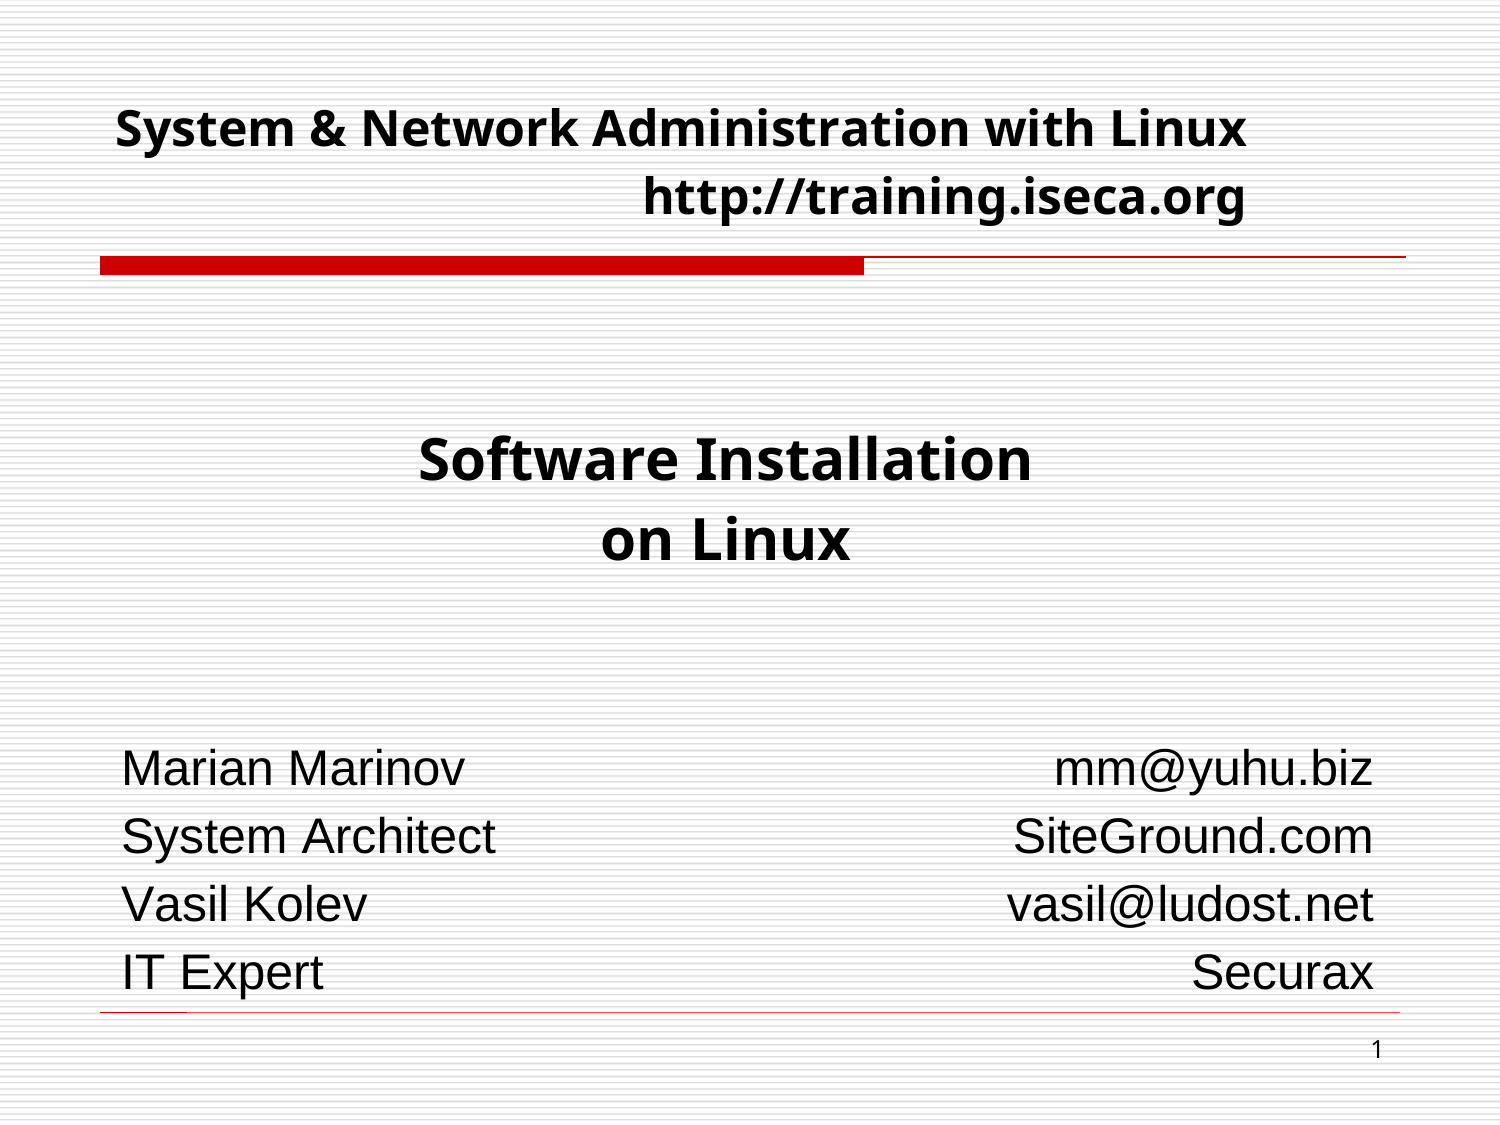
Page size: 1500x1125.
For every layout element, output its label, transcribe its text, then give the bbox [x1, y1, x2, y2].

picture [0, 0, 1500, 1125]
text_box Software Installation on Linux [88, 338, 1364, 585]
title System & Network Administration with Linux http://training.iseca.org [100, 47, 1376, 238]
subtitle Marian Marinov System Architect Vasil Kolev IT Expert [29, 732, 650, 1009]
text_box mm@yuhu.biz SiteGround.com vasil@ludost.net Securax [915, 732, 1500, 1009]
